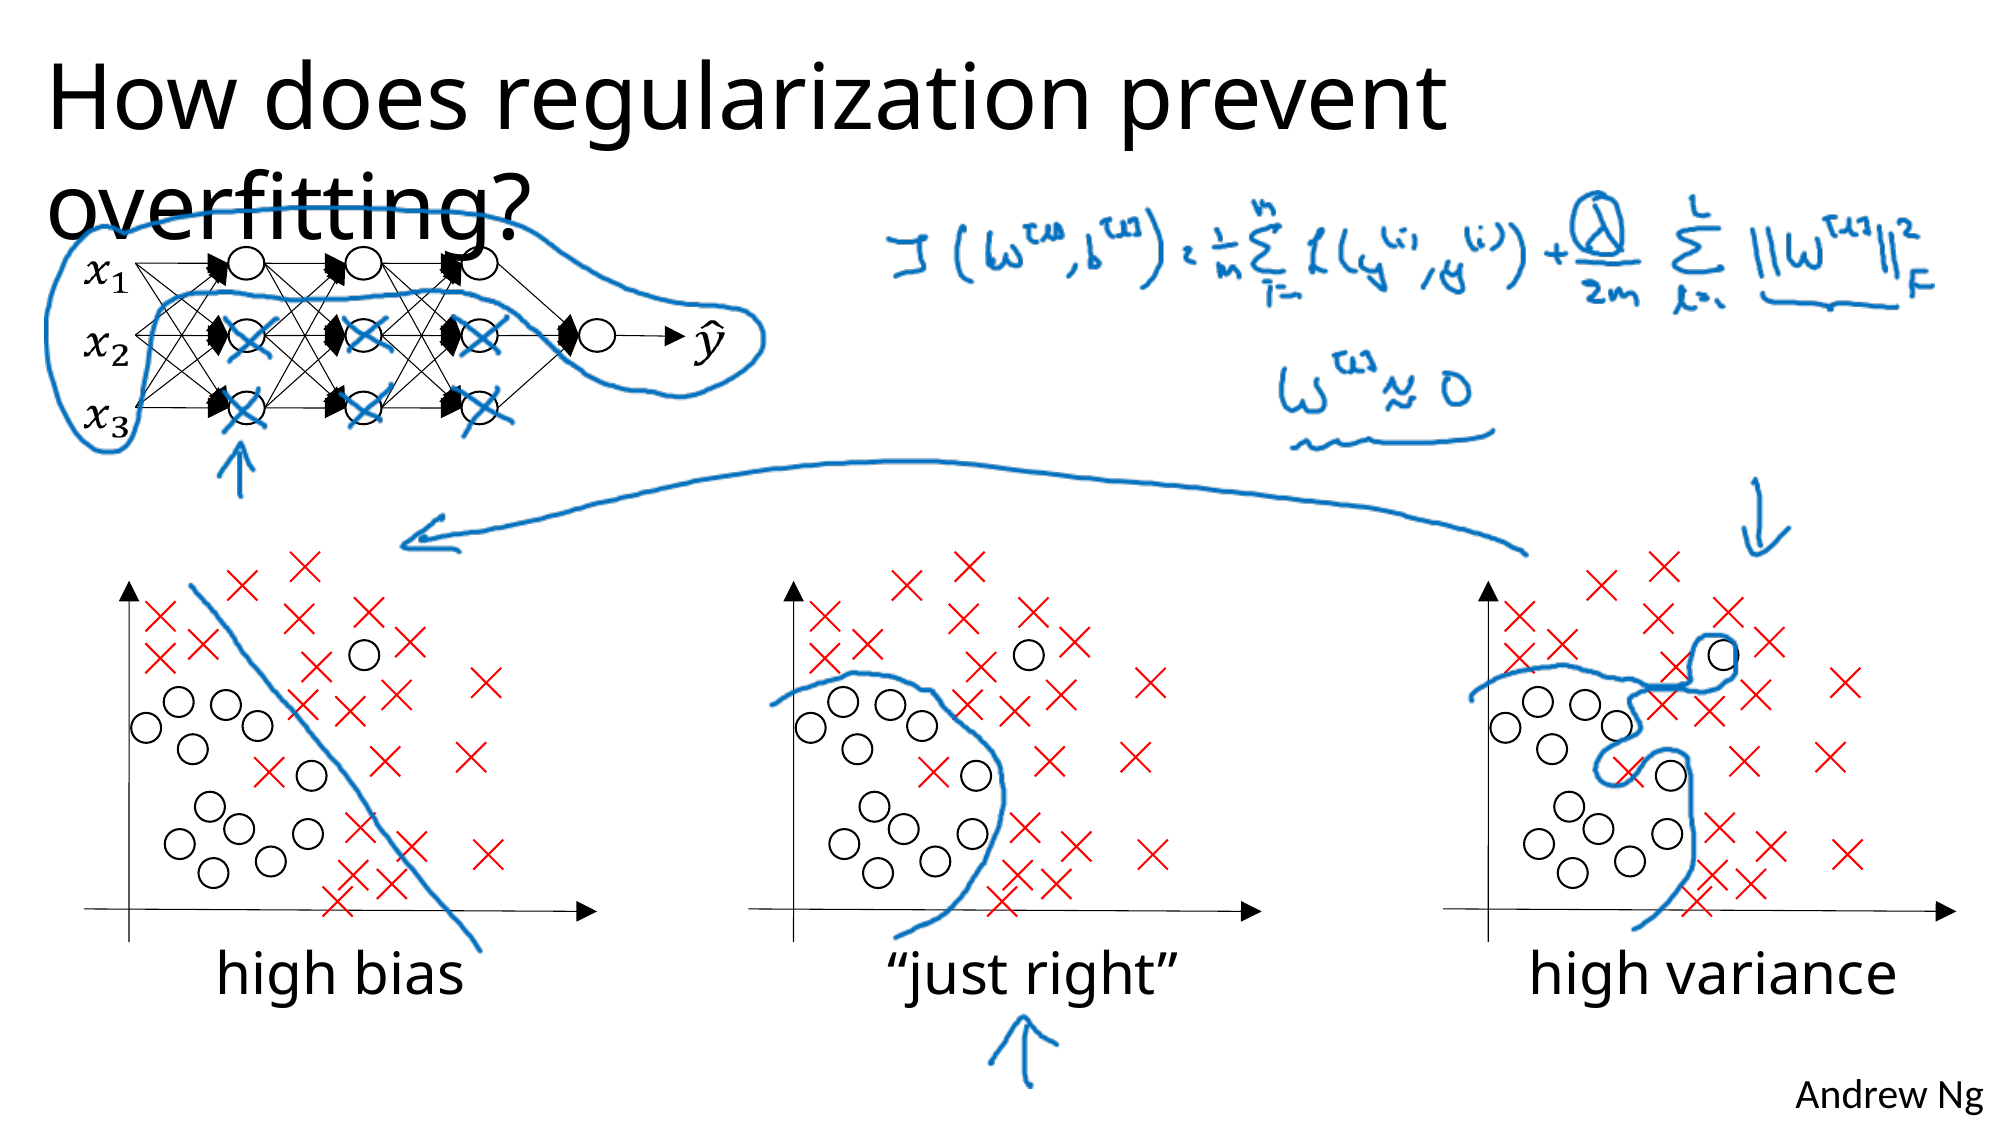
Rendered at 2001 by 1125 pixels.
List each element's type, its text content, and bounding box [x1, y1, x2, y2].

title How does regularization prevent overfitting? [30, 29, 1973, 248]
picture [44, 190, 1935, 1090]
